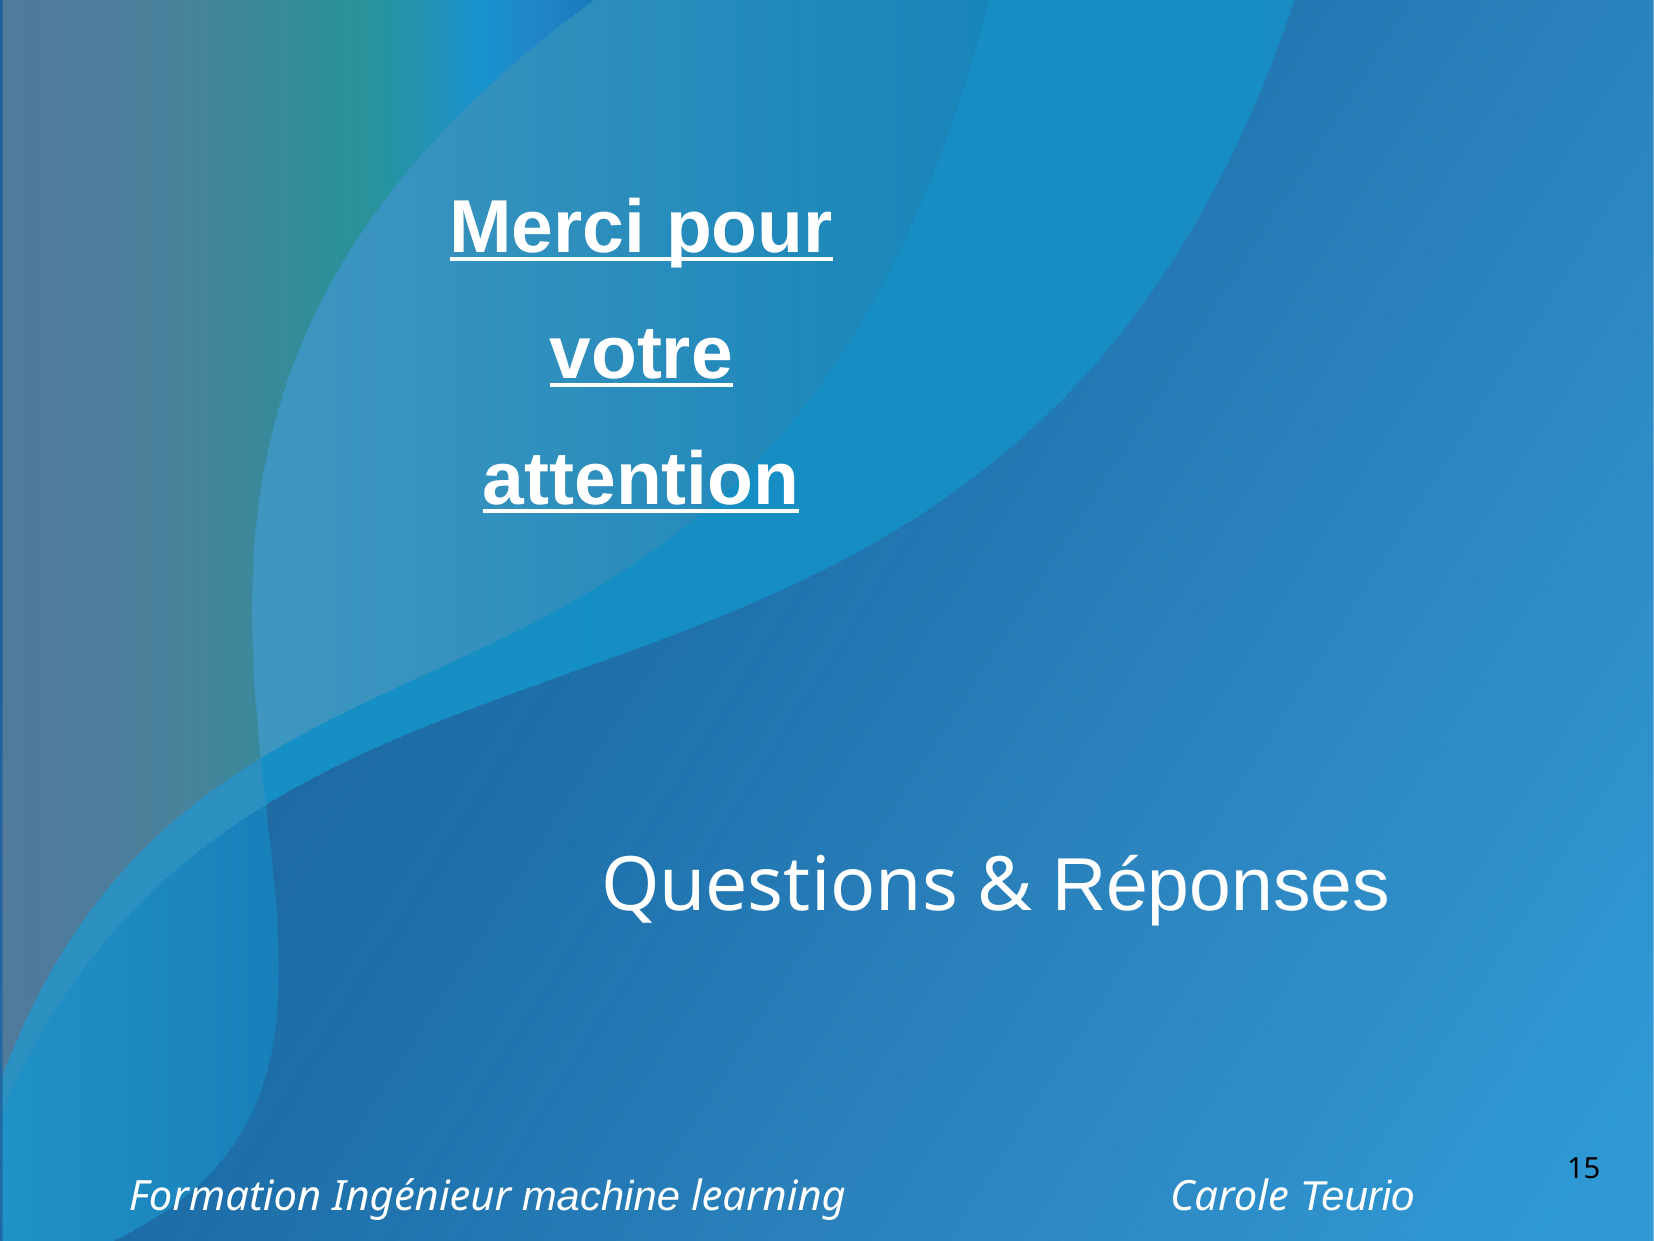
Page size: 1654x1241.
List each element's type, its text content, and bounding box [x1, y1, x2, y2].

text_box Carole Teurio [1170, 1170, 1474, 1219]
picture [0, 0, 1654, 1241]
title Merci pour votre attention [397, 135, 886, 528]
title Formation Ingénieur machine learning [0, 1170, 976, 1219]
title Questions & Réponses [337, 750, 1654, 1013]
